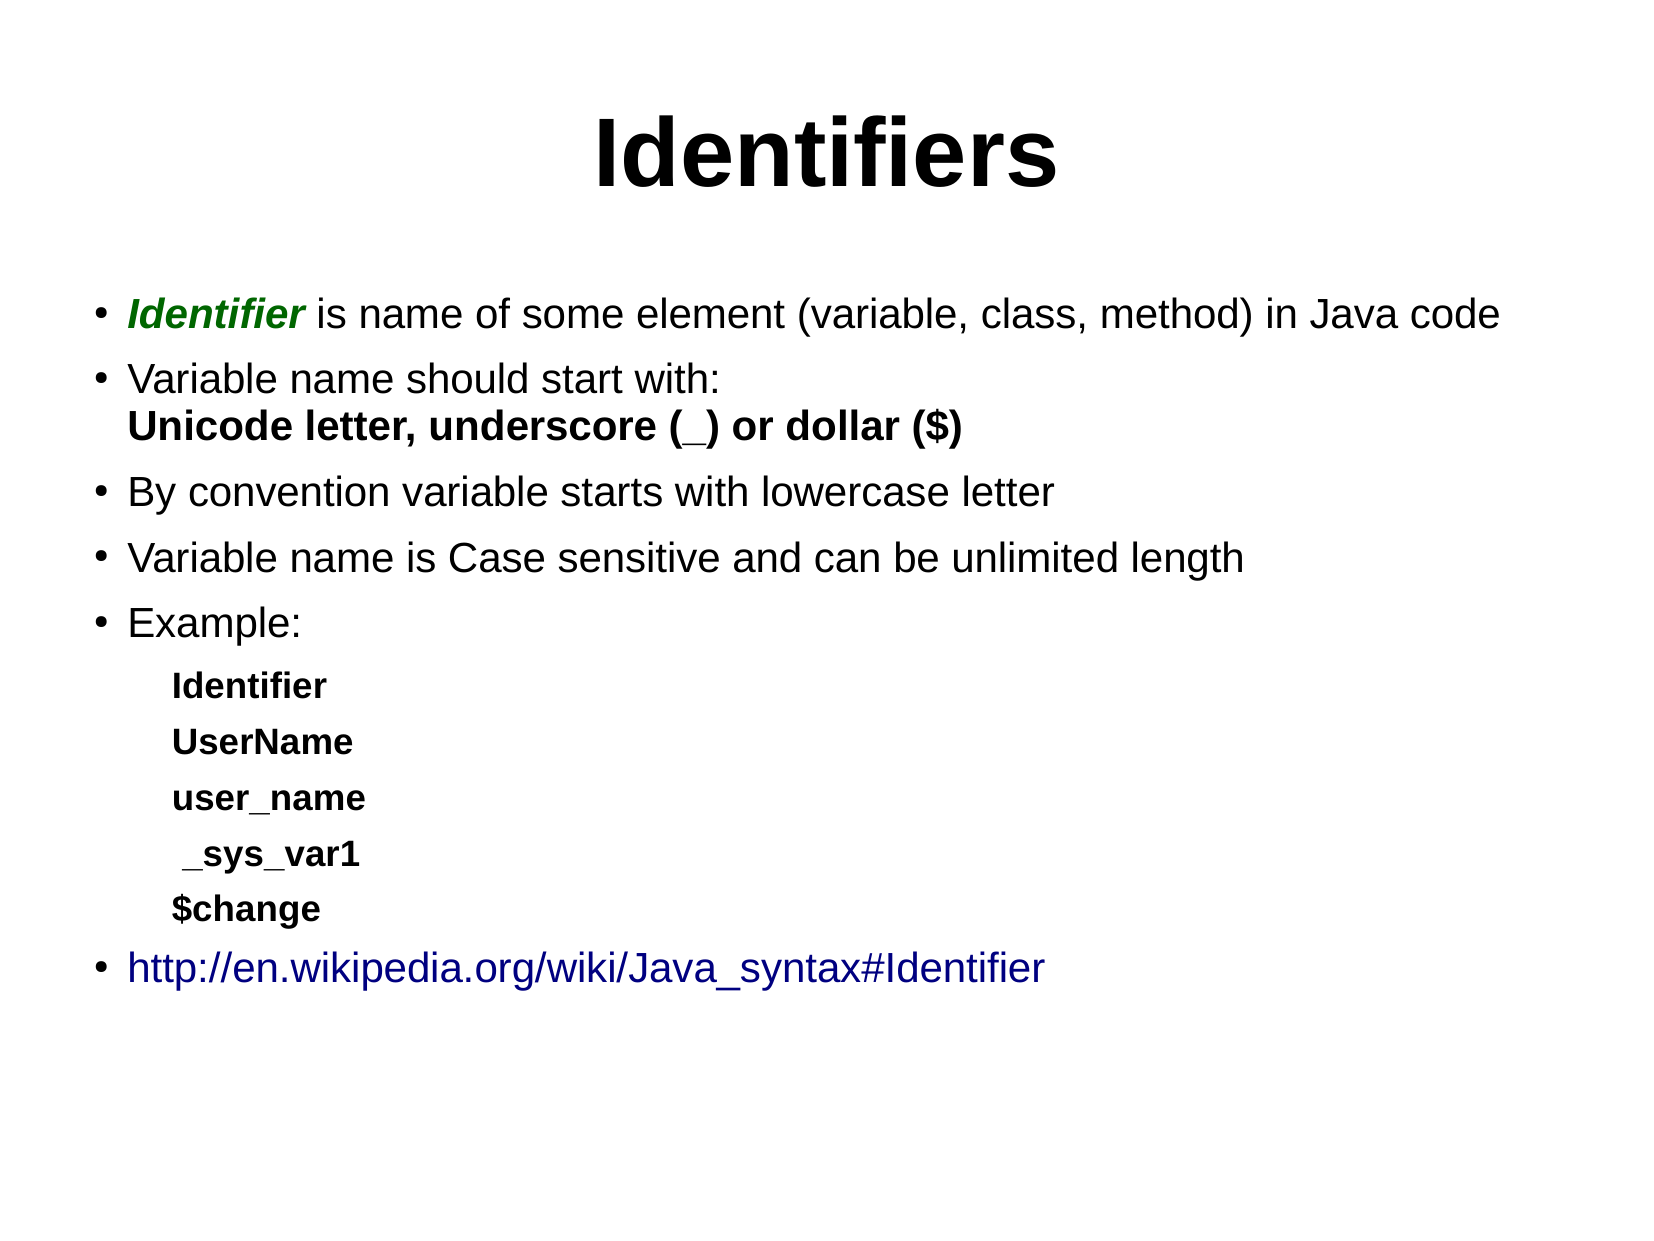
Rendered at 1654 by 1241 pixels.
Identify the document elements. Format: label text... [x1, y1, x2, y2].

list Identifier is name of some element (variable, class, method) in Java code Variable name should start with: Unicode letter, underscore (_) or dollar ($) By convention variable starts with lowercase letter Variable name is Case sensitive and can be unlimited length Example: Identifier UserName user_name _sys_var1 $change http://en.wikipedia.org/wiki/Java_syntax#Identifier [82, 290, 1538, 1010]
title Identifiers [82, 49, 1571, 257]
